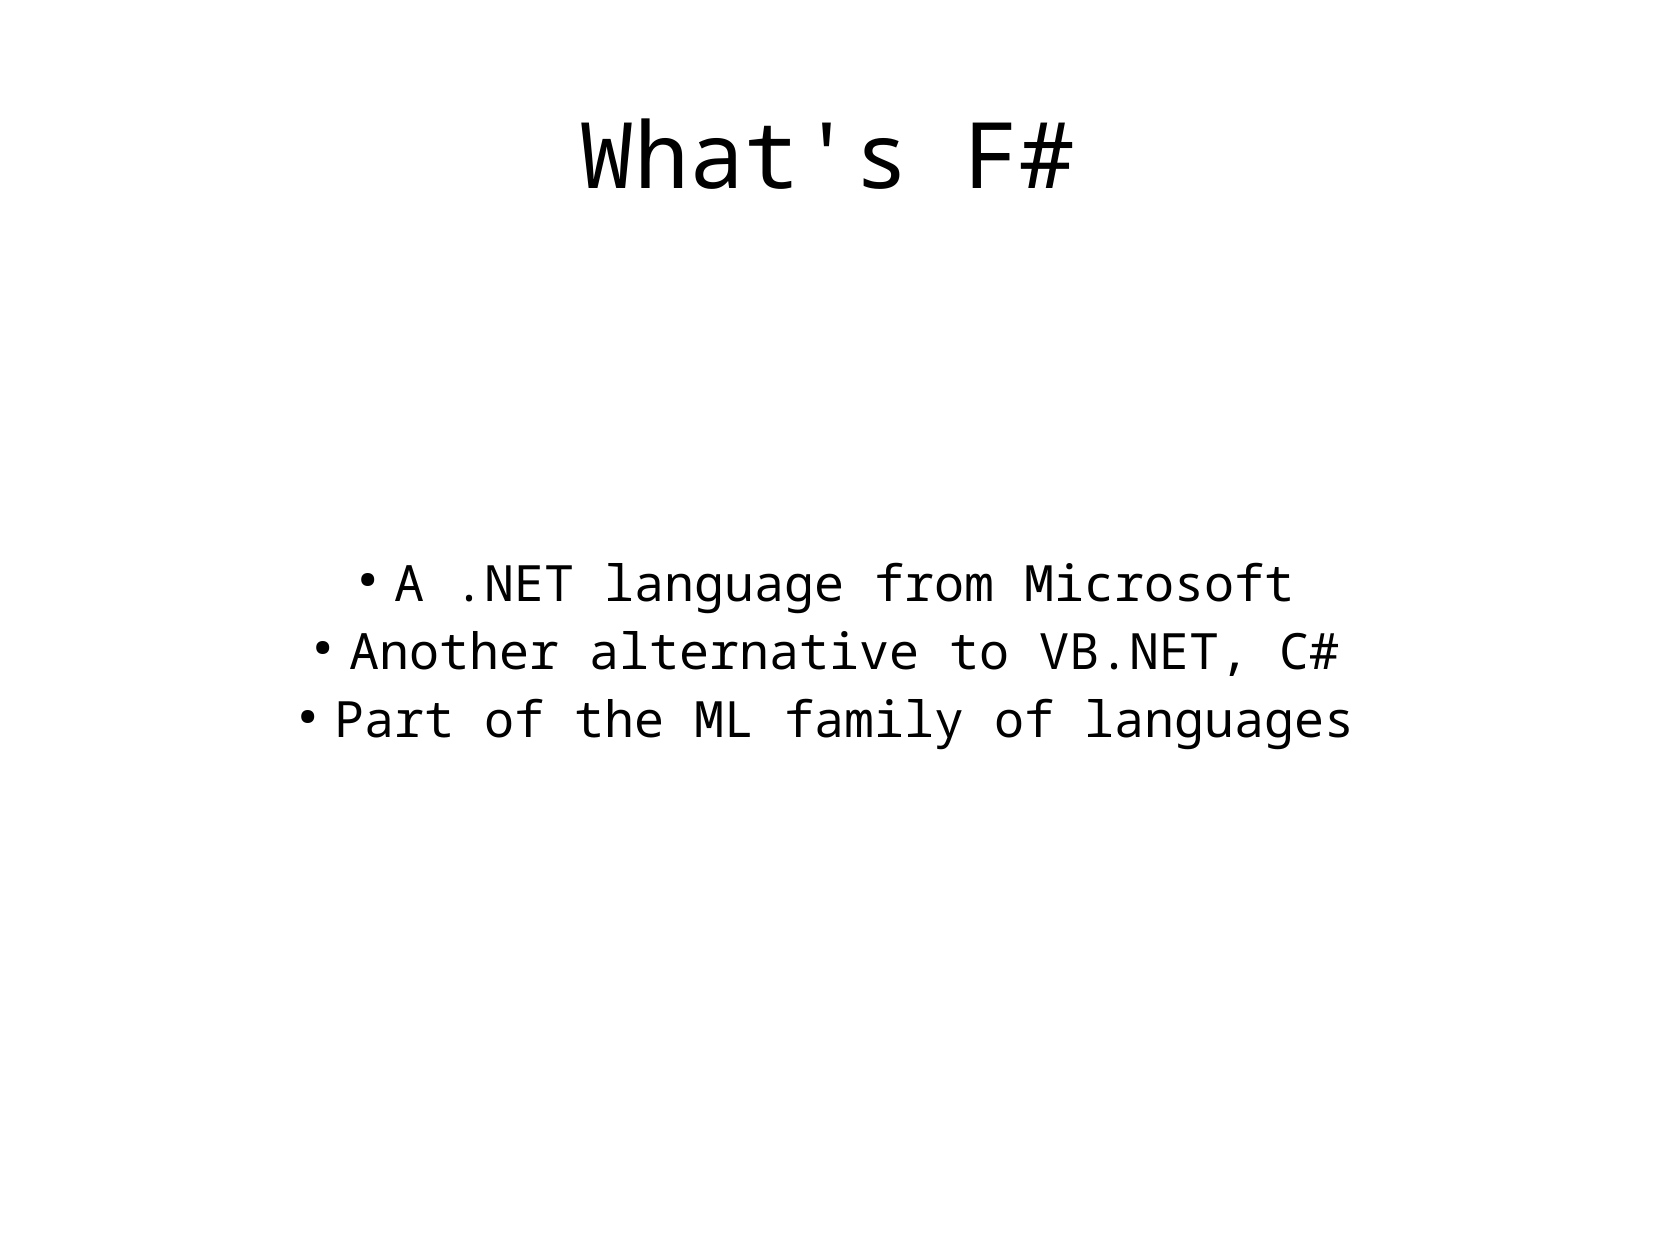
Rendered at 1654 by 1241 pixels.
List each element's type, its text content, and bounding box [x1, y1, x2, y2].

title What's F# [82, 49, 1571, 257]
subtitle A .NET language from Microsoft Another alternative to VB.NET, C# Part of the ML family of languages [82, 290, 1571, 1010]
